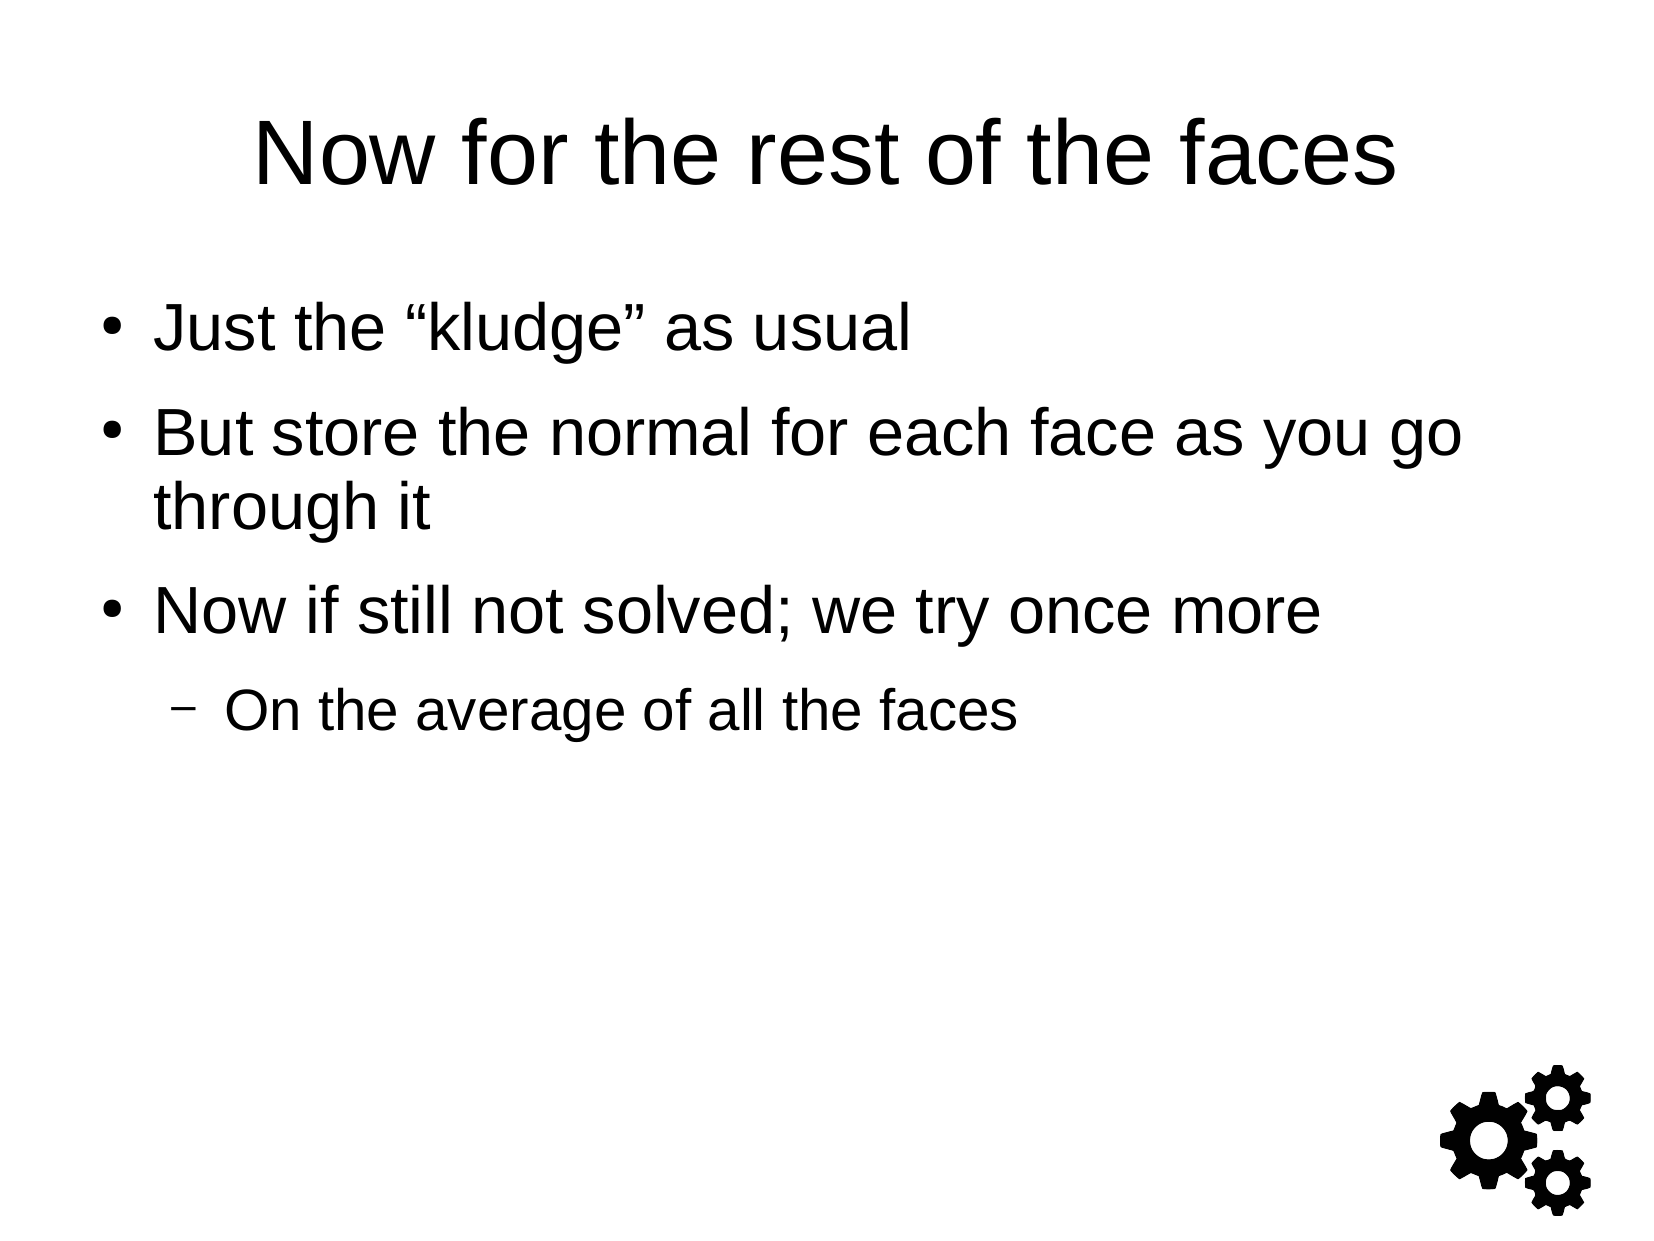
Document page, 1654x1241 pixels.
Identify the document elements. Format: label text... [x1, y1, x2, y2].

title Now for the rest of the faces [82, 49, 1571, 257]
picture [1440, 1065, 1591, 1216]
list Just the “kludge” as usual But store the normal for each face as you go through it Now if still not solved; we try once more On the average of all the faces [82, 290, 1571, 1010]
